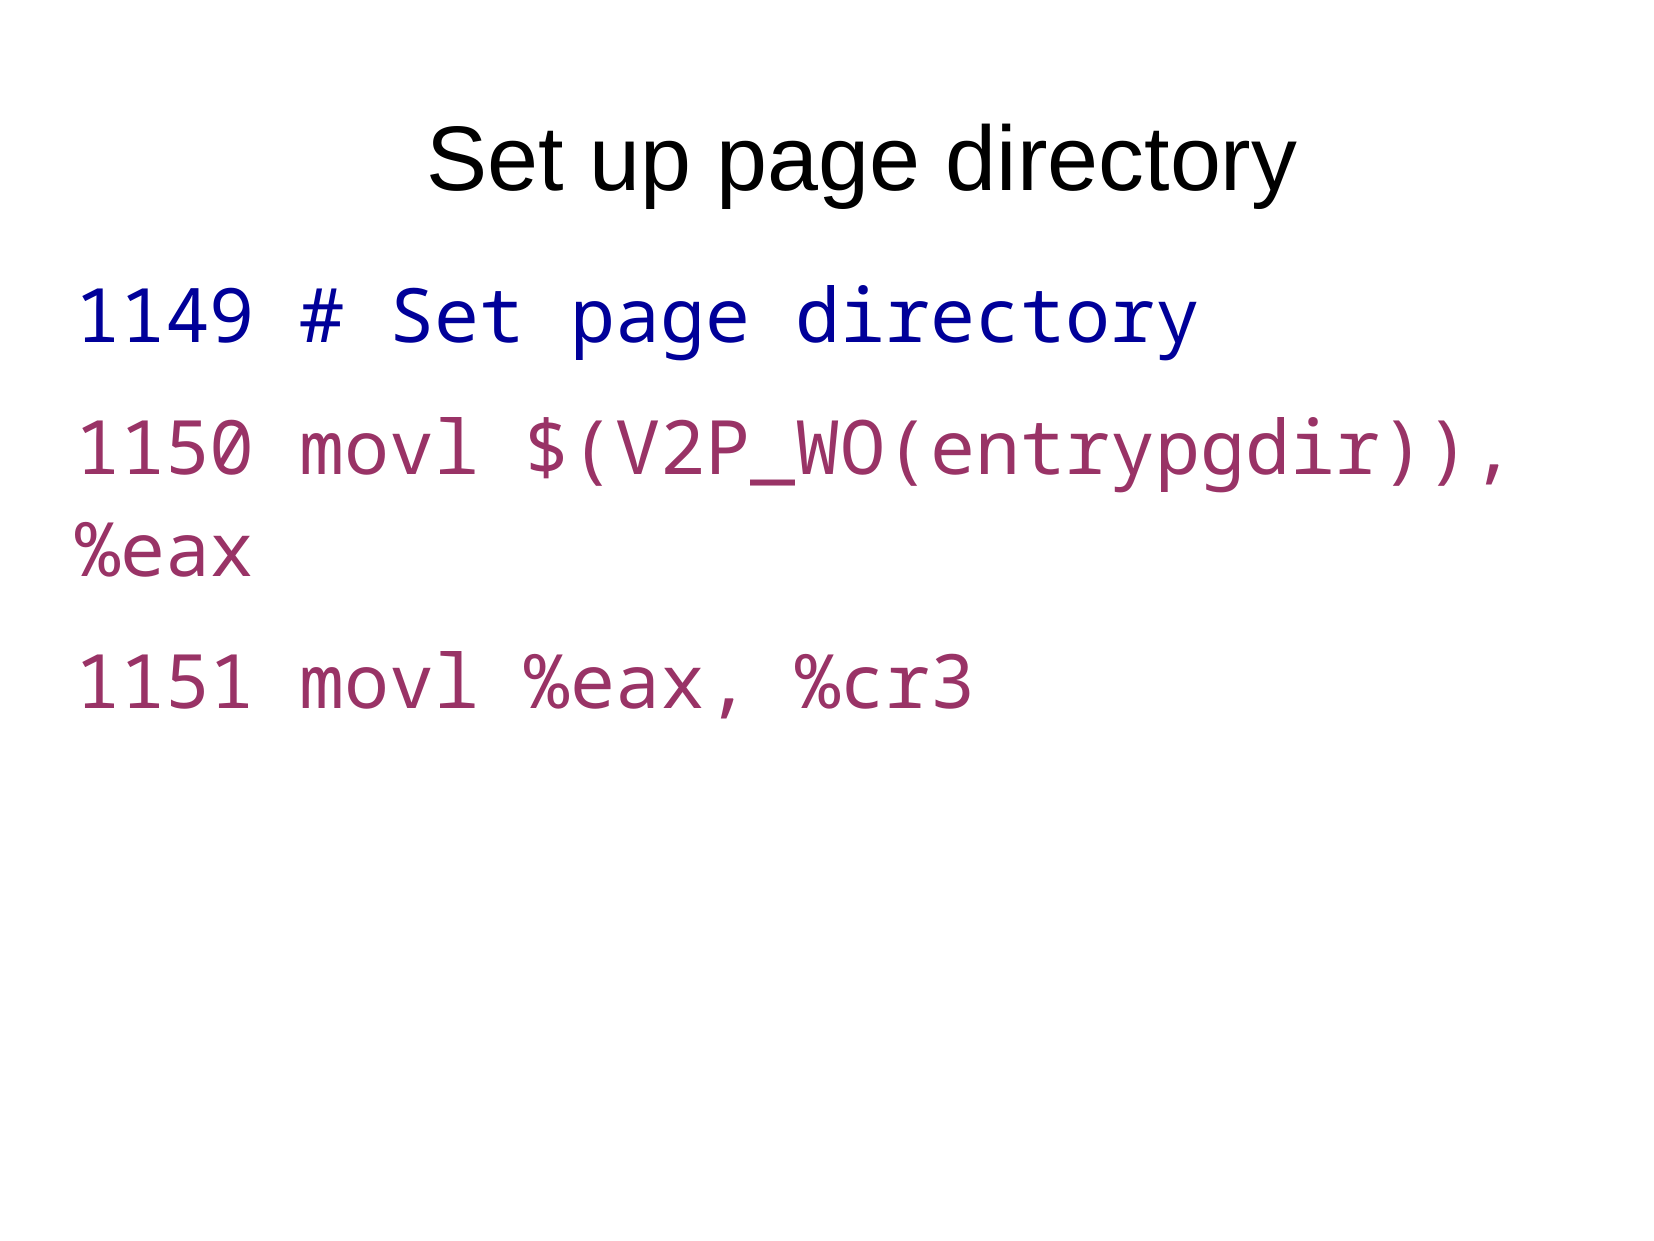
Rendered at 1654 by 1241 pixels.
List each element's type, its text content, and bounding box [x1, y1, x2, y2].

title Set up page directory [300, 55, 1426, 263]
list 1149 # Set page directory 1150 movl $(V2P_WO(entrypgdir)), %eax 1151 movl %eax, %cr3 [75, 262, 1564, 1088]
